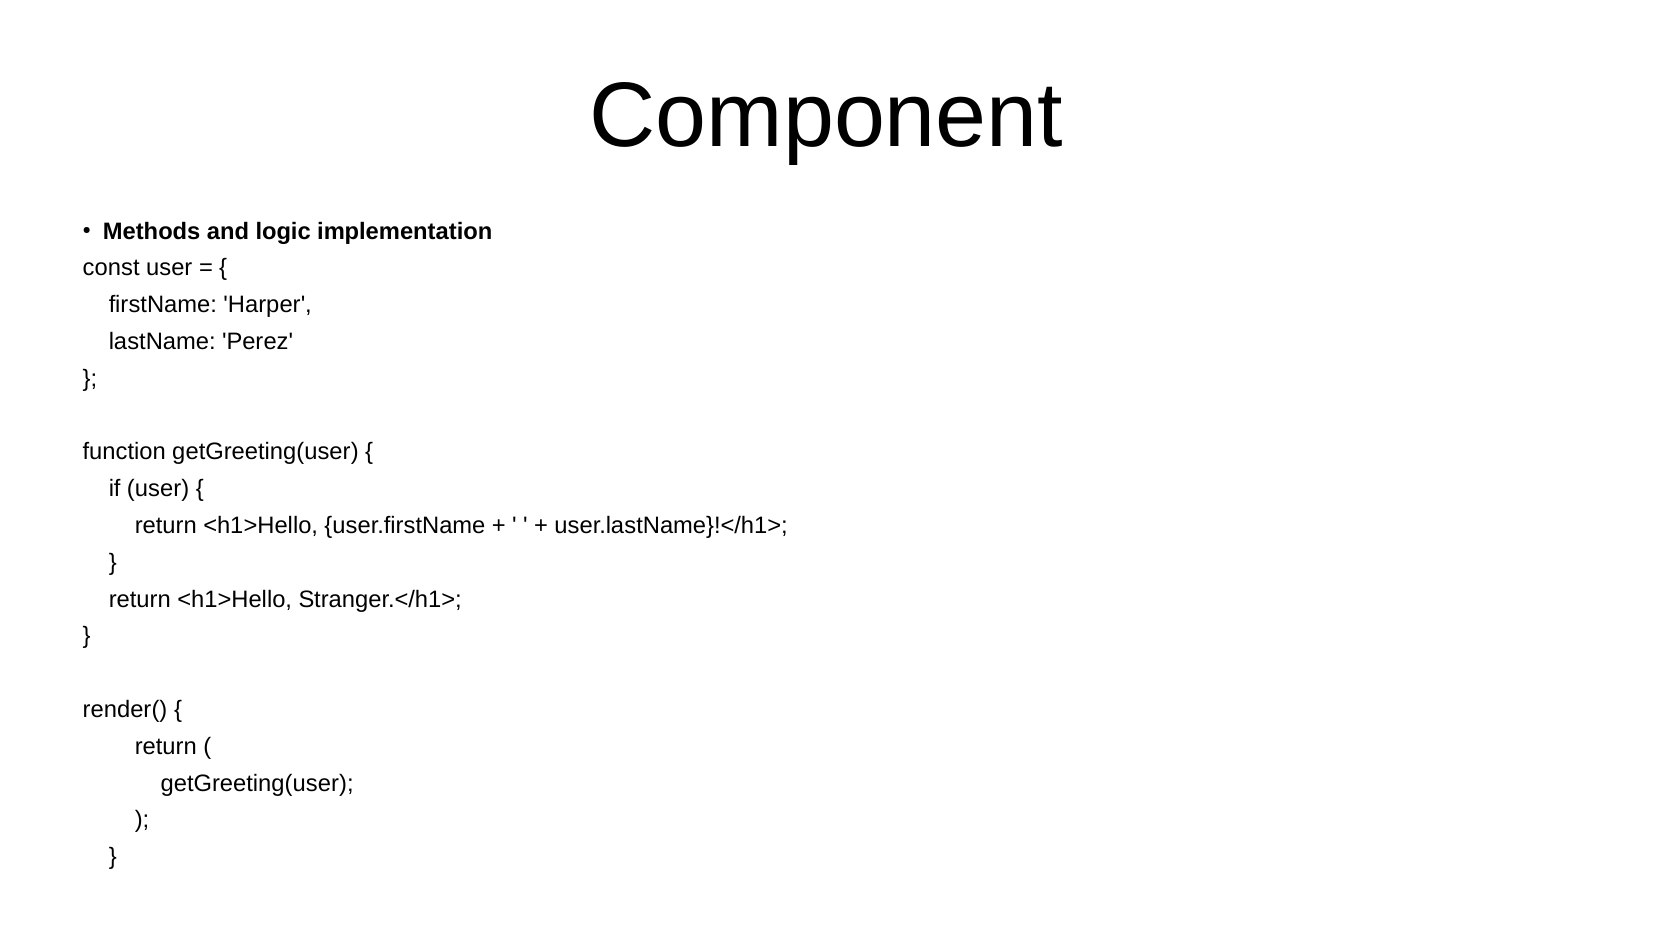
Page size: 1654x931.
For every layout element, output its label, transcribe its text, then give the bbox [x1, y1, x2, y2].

title Component [82, 37, 1571, 193]
list Methods and logic implementation const user = { firstName: 'Harper', lastName: 'Perez' }; function getGreeting(user) { if (user) { return <h1>Hello, {user.firstName + ' ' + user.lastName}!</h1>; } return <h1>Hello, Stranger.</h1>; } render() { return ( getGreeting(user); ); } [82, 217, 1571, 886]
